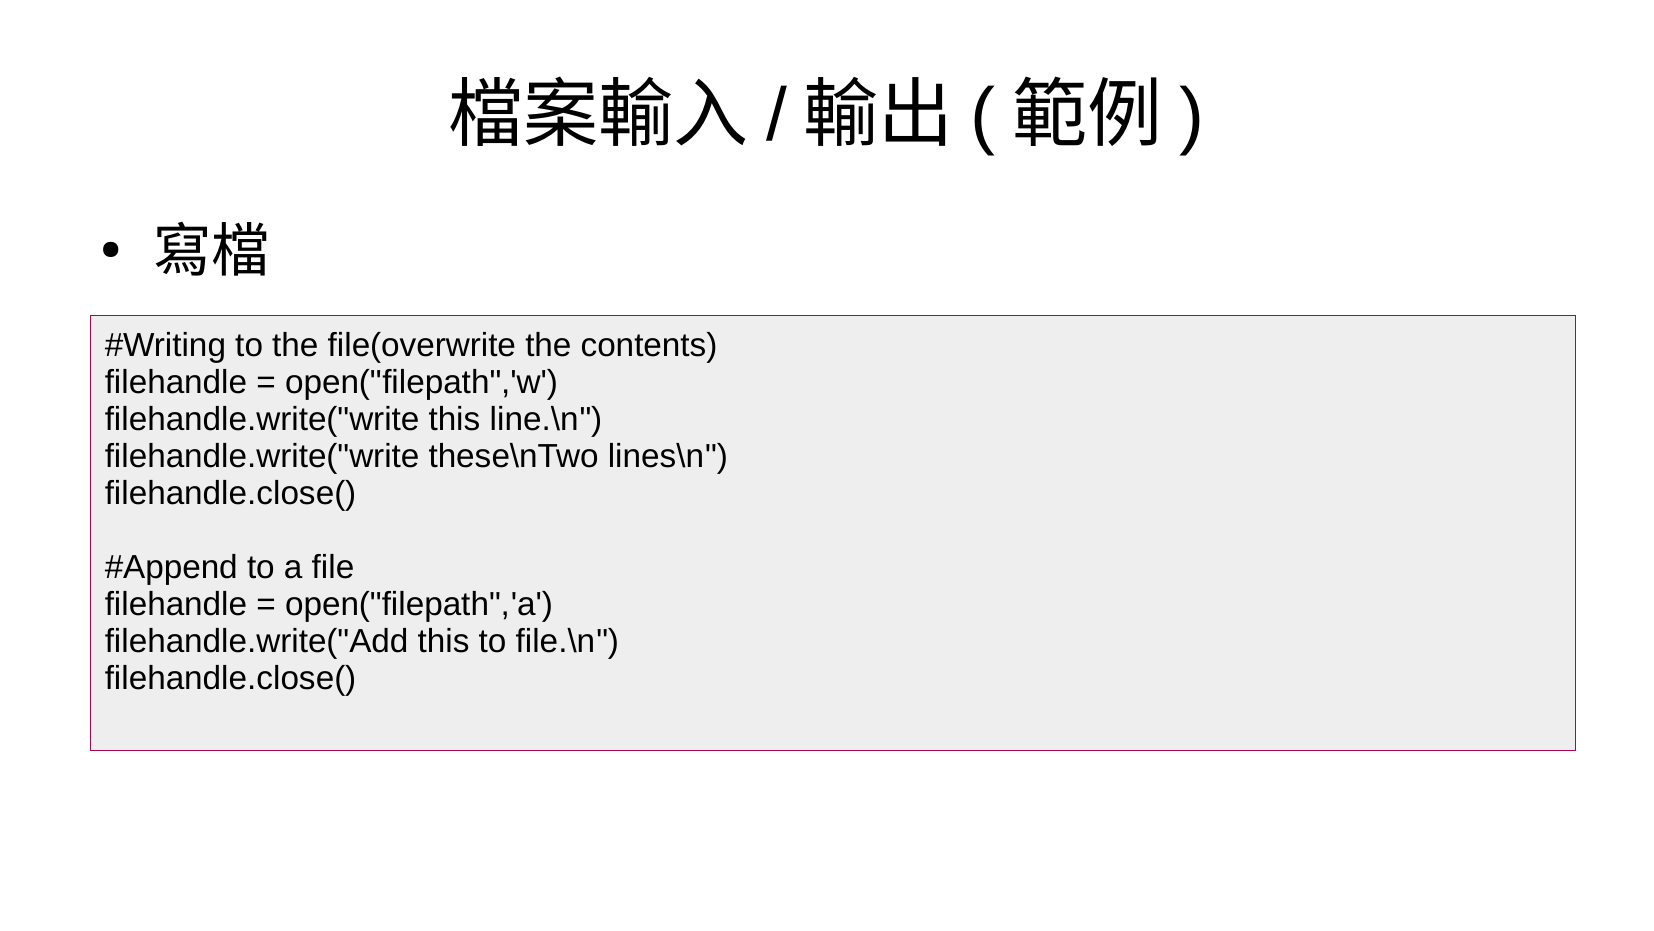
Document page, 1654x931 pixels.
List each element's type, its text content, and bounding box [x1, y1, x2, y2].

text_box #Writing to the file(overwrite the contents) filehandle = open("filepath",'w') filehandle.write("write this line.\n") filehandle.write("write these\nTwo lines\n") filehandle.close() #Append to a file filehandle = open("filepath",'a') filehandle.write("Add this to file.\n") filehandle.close() [90, 315, 1576, 751]
list 寫檔 [82, 217, 1571, 758]
title 檔案輸入/輸出(範例) [82, 37, 1571, 193]
